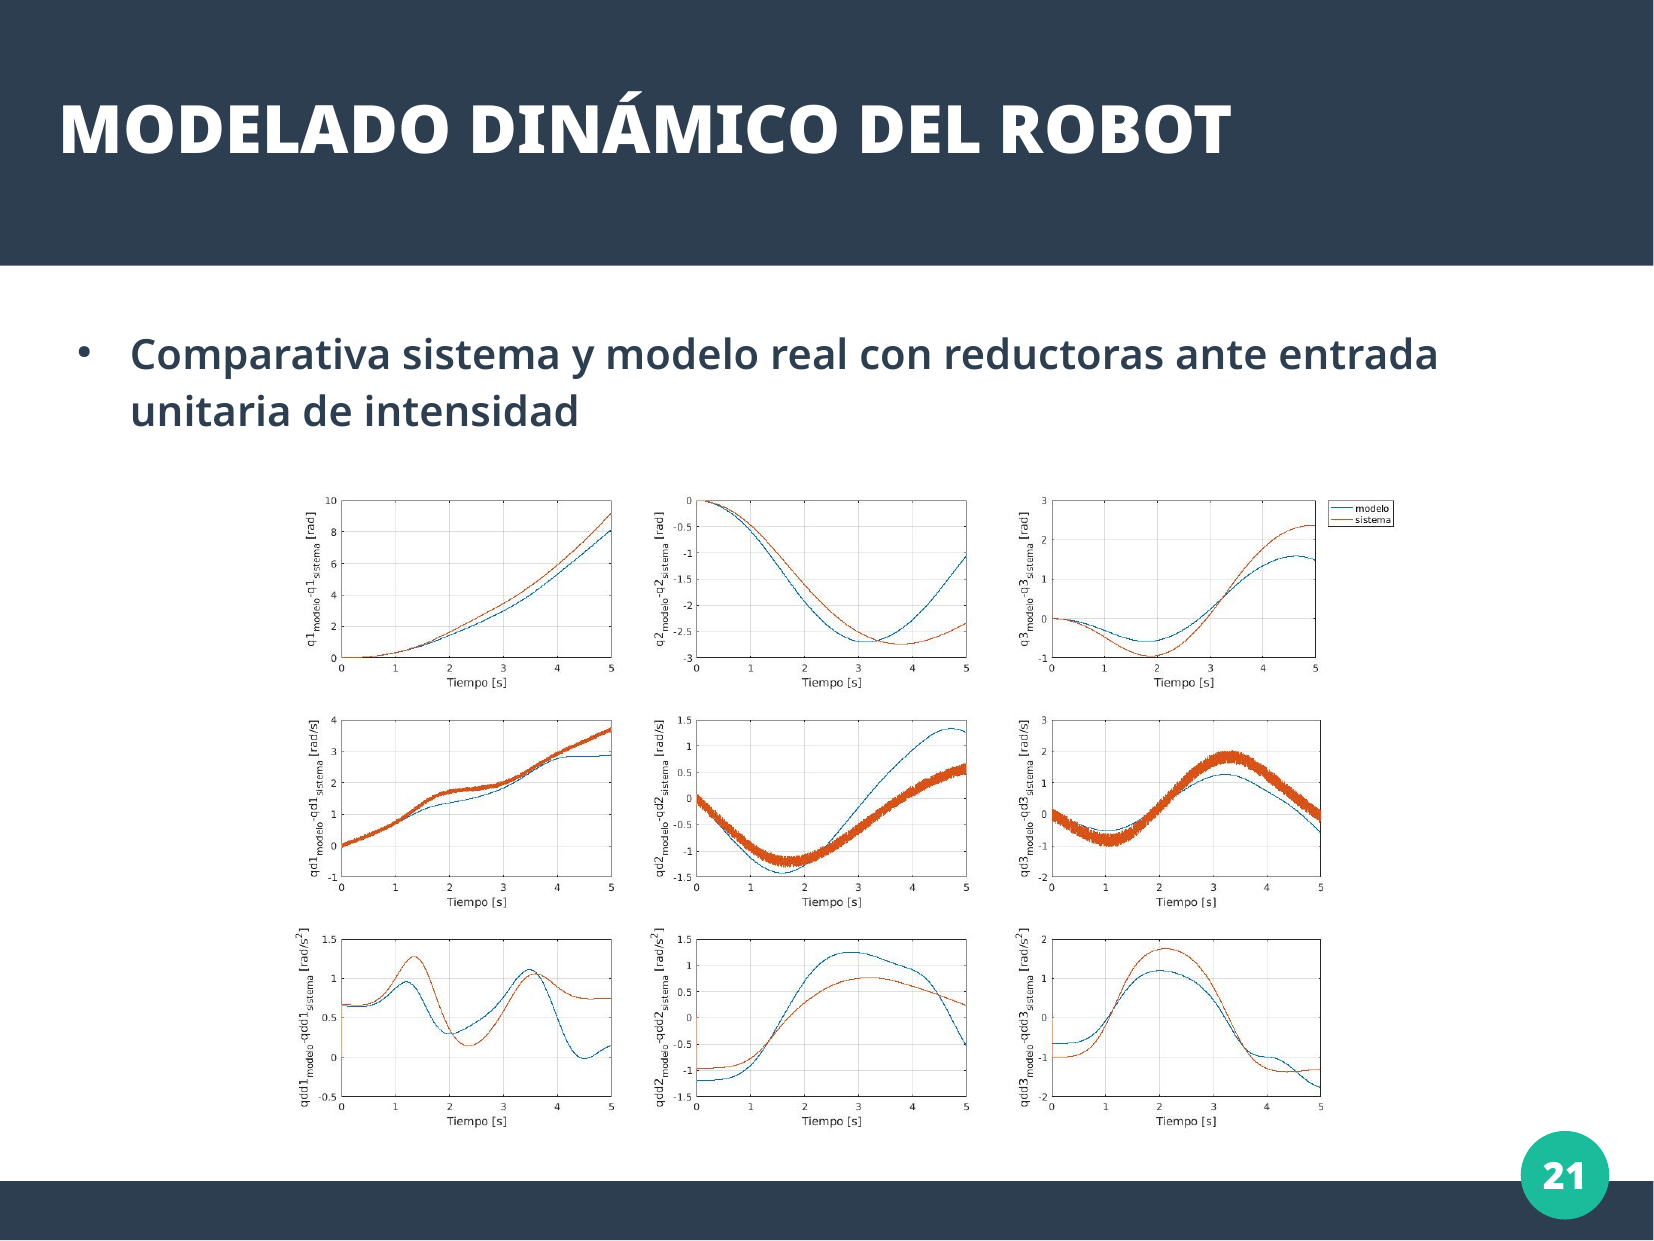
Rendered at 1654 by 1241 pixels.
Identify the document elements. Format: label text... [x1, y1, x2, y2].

title MODELADO DINÁMICO DEL ROBOT [59, 49, 1595, 207]
picture [177, 445, 1441, 1177]
list Comparativa sistema y modelo real con reductoras ante entrada unitaria de intensidad [59, 324, 1595, 1152]
